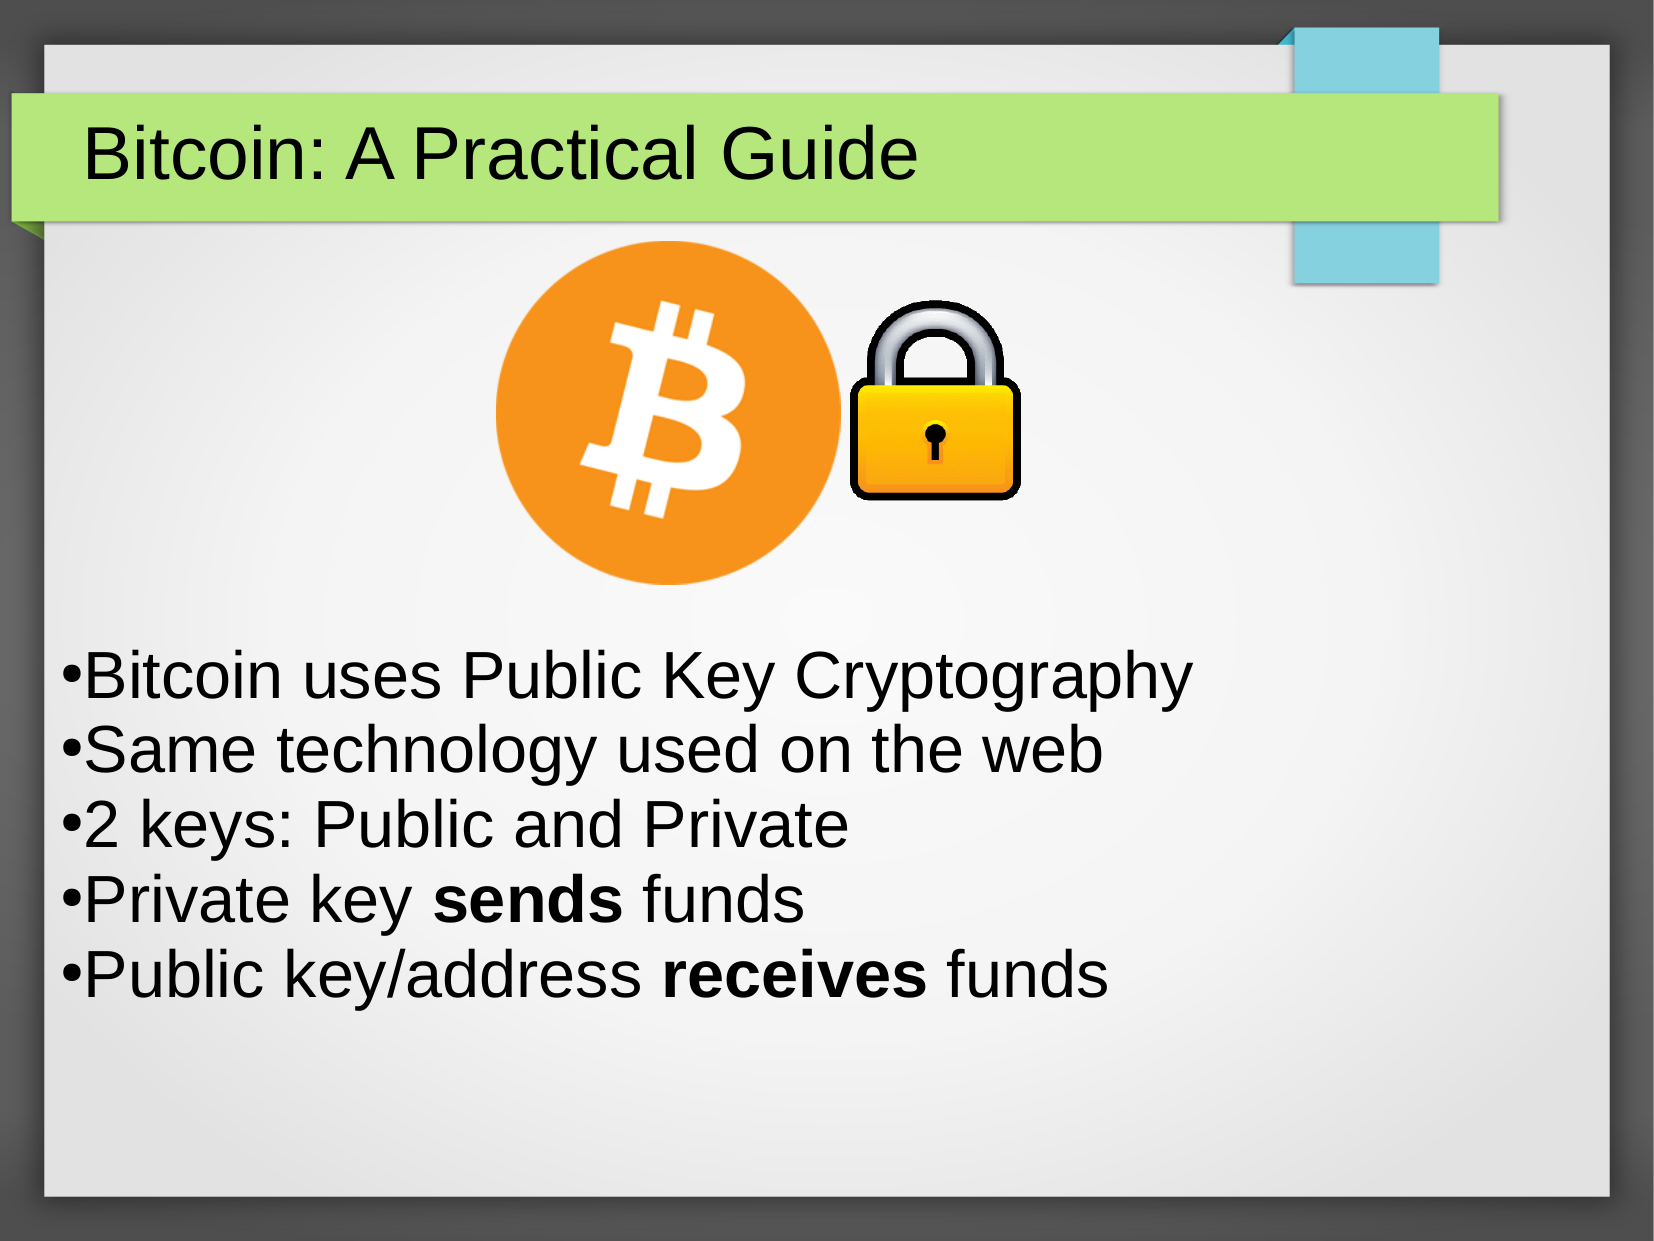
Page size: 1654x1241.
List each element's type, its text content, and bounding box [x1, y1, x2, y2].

picture [0, 0, 1654, 1241]
subtitle Bitcoin uses Public Key Cryptography Same technology used on the web 2 keys: Public and Private Private key sends funds Public key/address receives funds [60, 465, 1549, 1185]
title Bitcoin: A Practical Guide [82, 94, 1264, 213]
